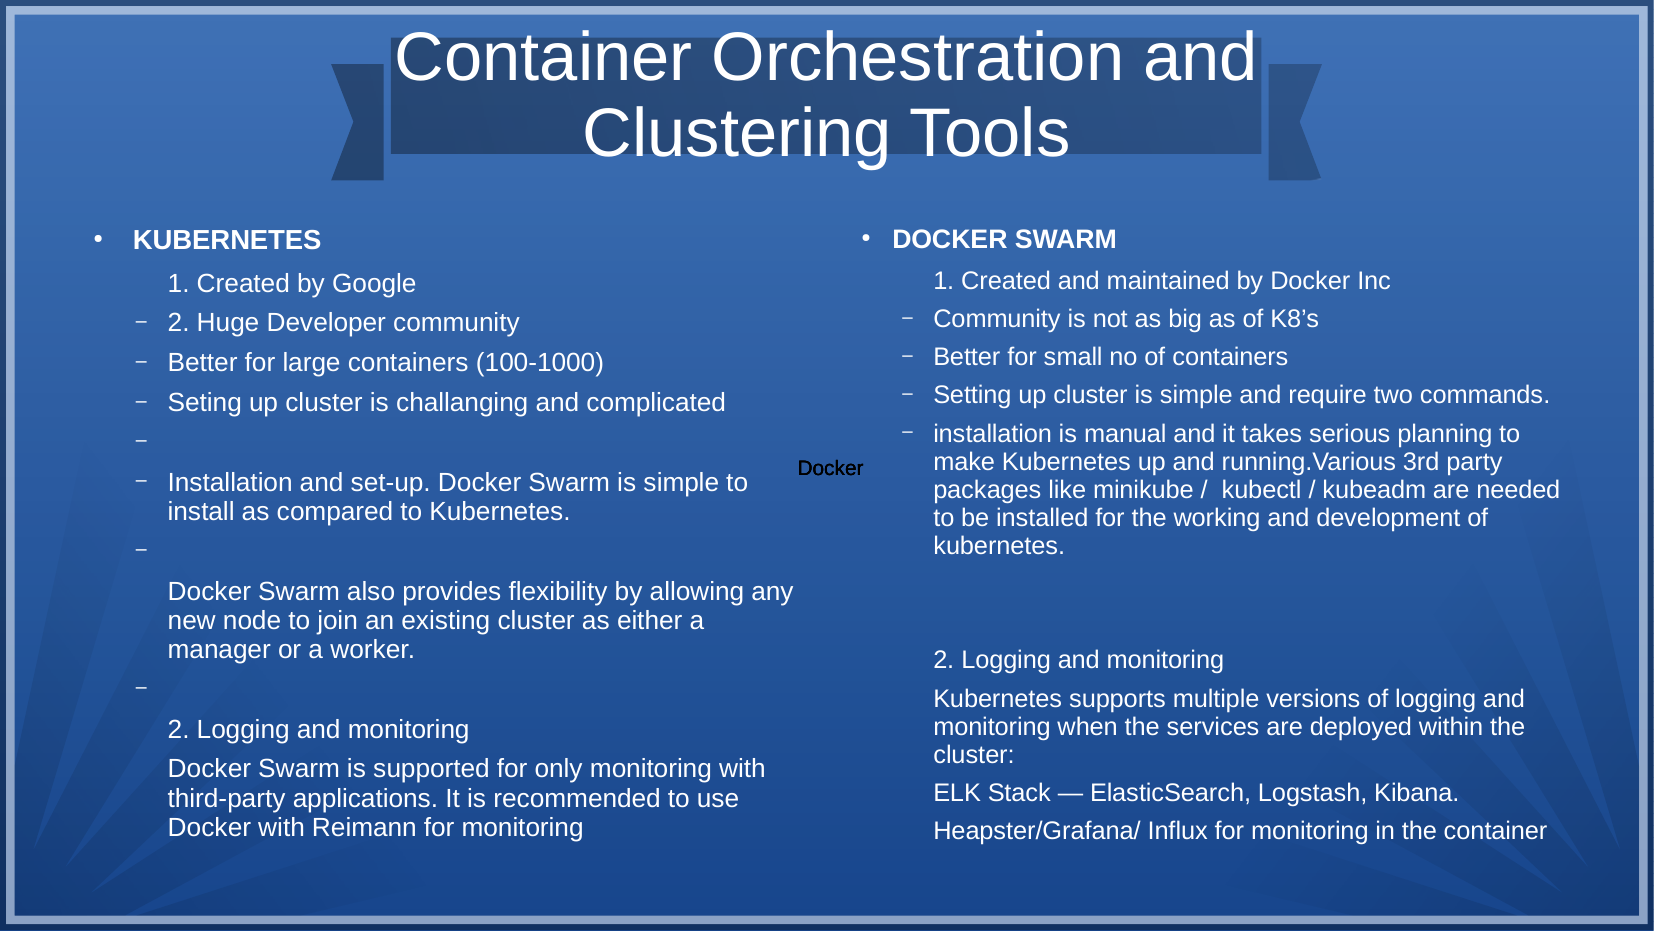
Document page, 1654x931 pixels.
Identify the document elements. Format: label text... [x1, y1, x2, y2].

text_box Docker [783, 449, 879, 488]
list DOCKER SWARM 1. Created and maintained by Docker Inc Community is not as big as of K8’s Better for small no of containers Setting up cluster is simple and require two commands. installation is manual and it takes serious planning to make Kubernetes up and running.Various 3rd party packages like minikube / kubectl / kubeadm are needed to be installed for the working and development of kubernetes. 2. Logging and monitoring Kubernetes supports multiple versions of logging and monitoring when the services are deployed within the cluster: ELK Stack — ElasticSearch, Logstash, Kibana. Heapster/Grafana/ Influx for monitoring in the container [851, 224, 1578, 848]
list KUBERNETES 1. Created by Google 2. Huge Developer community Better for large containers (100-1000) Seting up cluster is challanging and complicated Installation and set-up. Docker Swarm is simple to install as compared to Kubernetes. Docker Swarm also provides flexibility by allowing any new node to join an existing cluster as either a manager or a worker. 2. Logging and monitoring Docker Swarm is supported for only monitoring with third-party applications. It is recommended to use Docker with Reimann for monitoring [82, 224, 809, 848]
title Container Orchestration and Clustering Tools [389, 17, 1264, 172]
